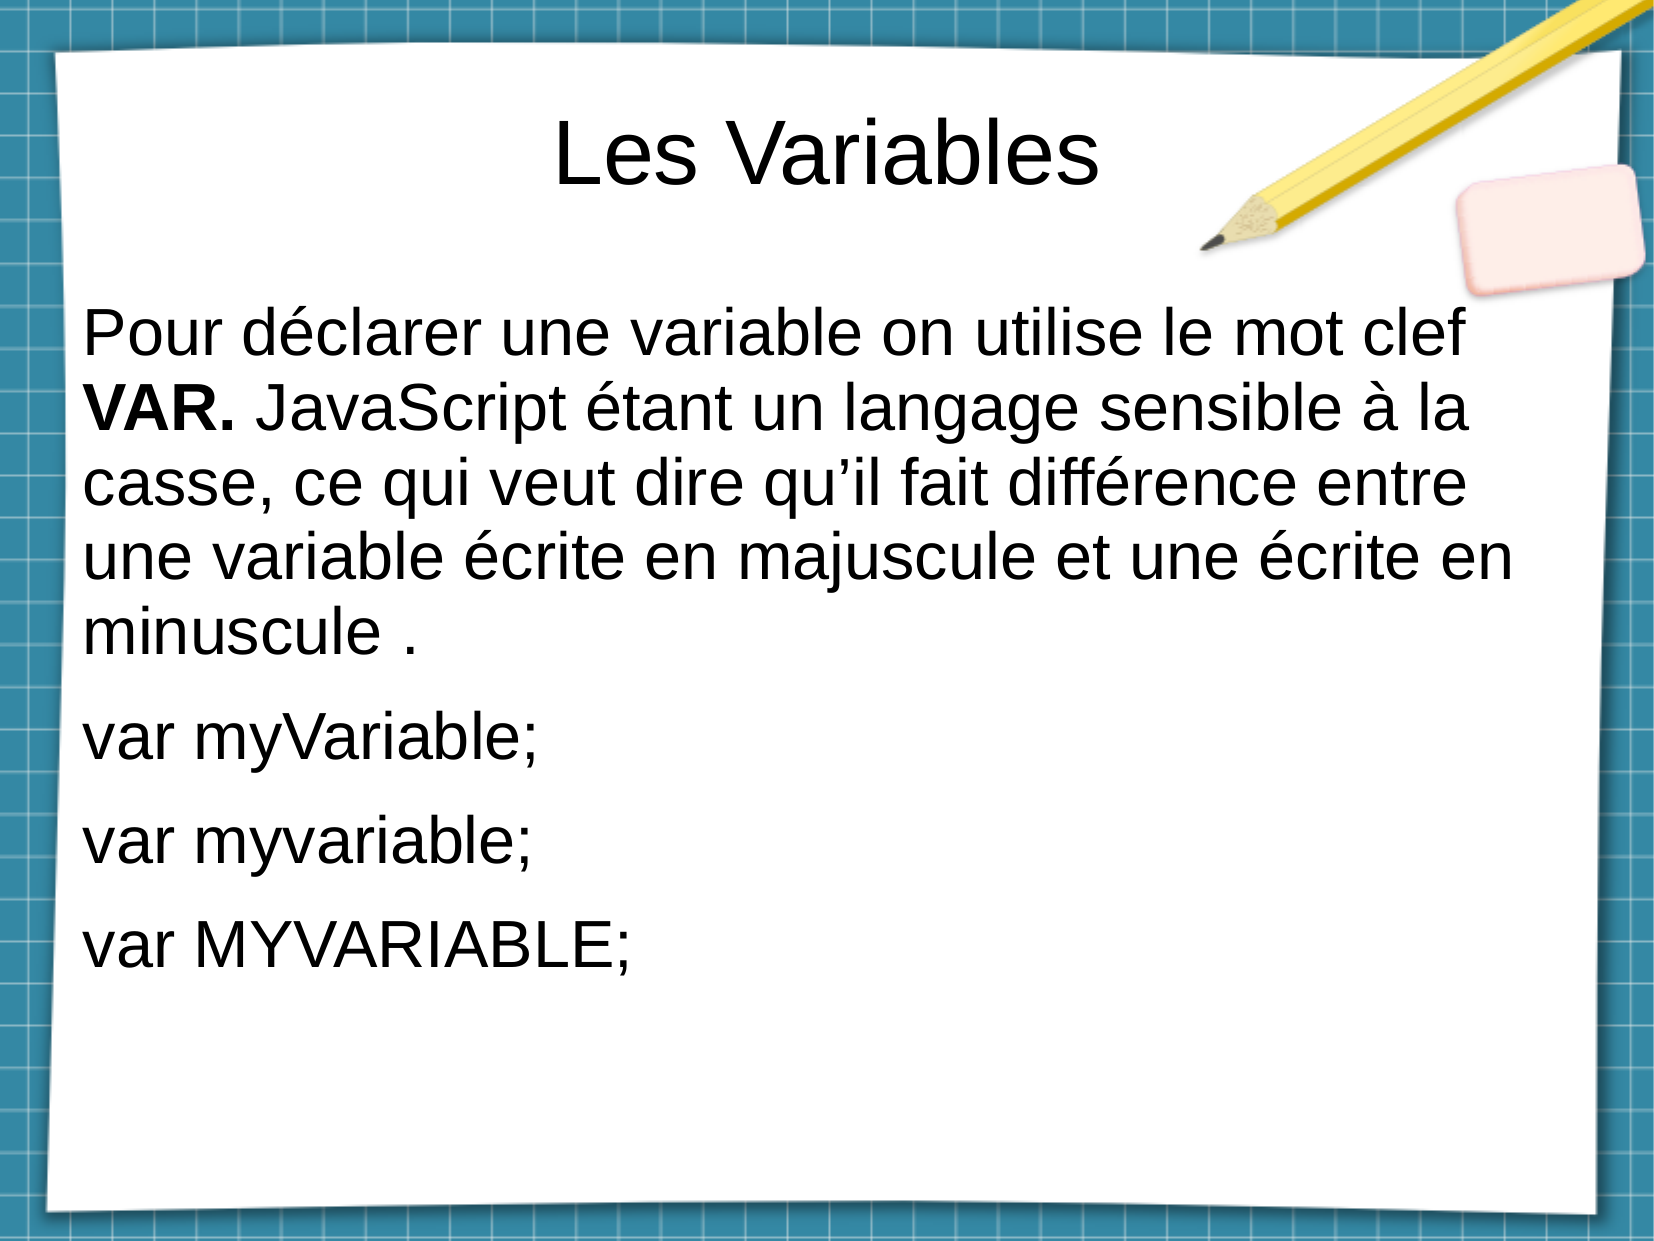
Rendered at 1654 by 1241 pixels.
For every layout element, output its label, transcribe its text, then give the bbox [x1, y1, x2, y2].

list Pour déclarer une variable on utilise le mot clef VAR. JavaScript étant un langage sensible à la casse, ce qui veut dire qu’il fait différence entre une variable écrite en majuscule et une écrite en minuscule . var myVariable; var myvariable; var MYVARIABLE; [82, 295, 1571, 1104]
title Les Variables [82, 49, 1571, 257]
picture [0, 0, 1654, 1241]
